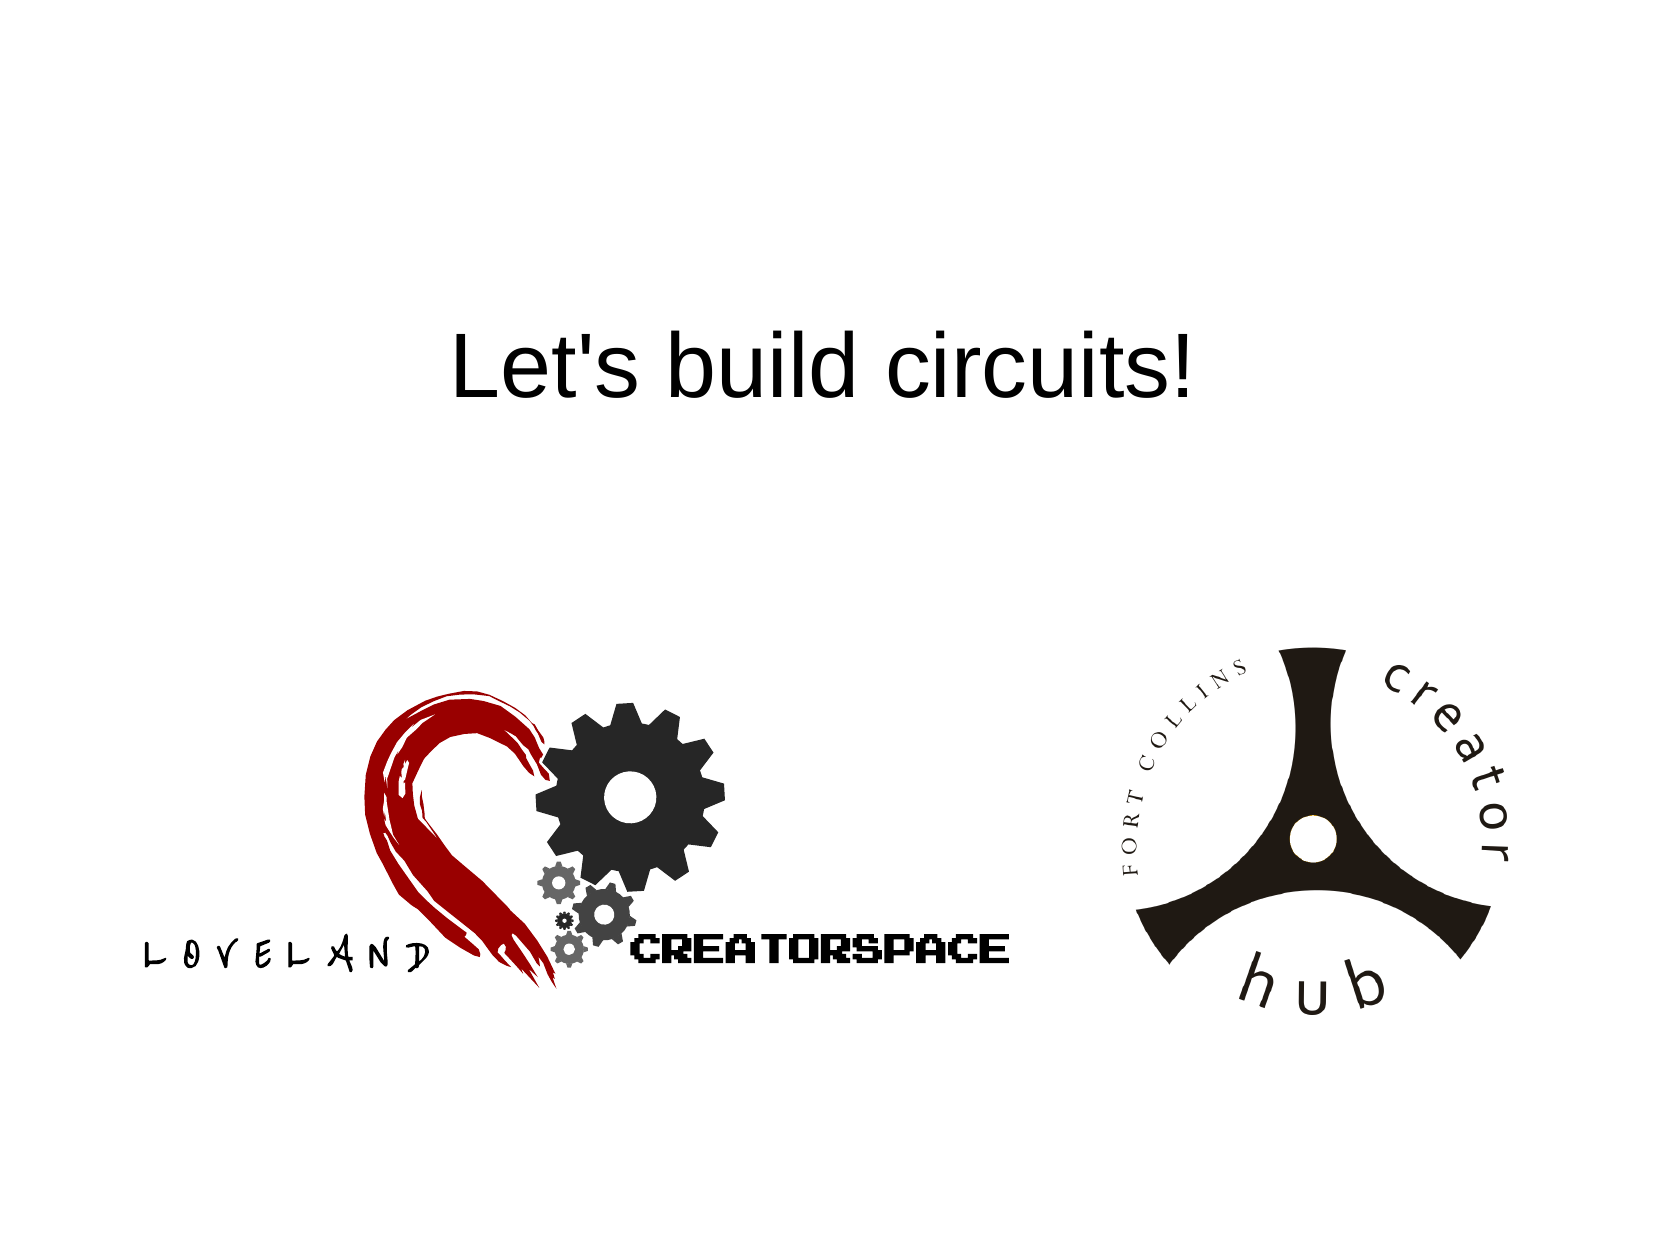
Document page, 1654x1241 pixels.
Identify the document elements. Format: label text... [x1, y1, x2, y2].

title Let's build circuits! [79, 261, 1568, 469]
picture [124, 599, 1606, 1051]
